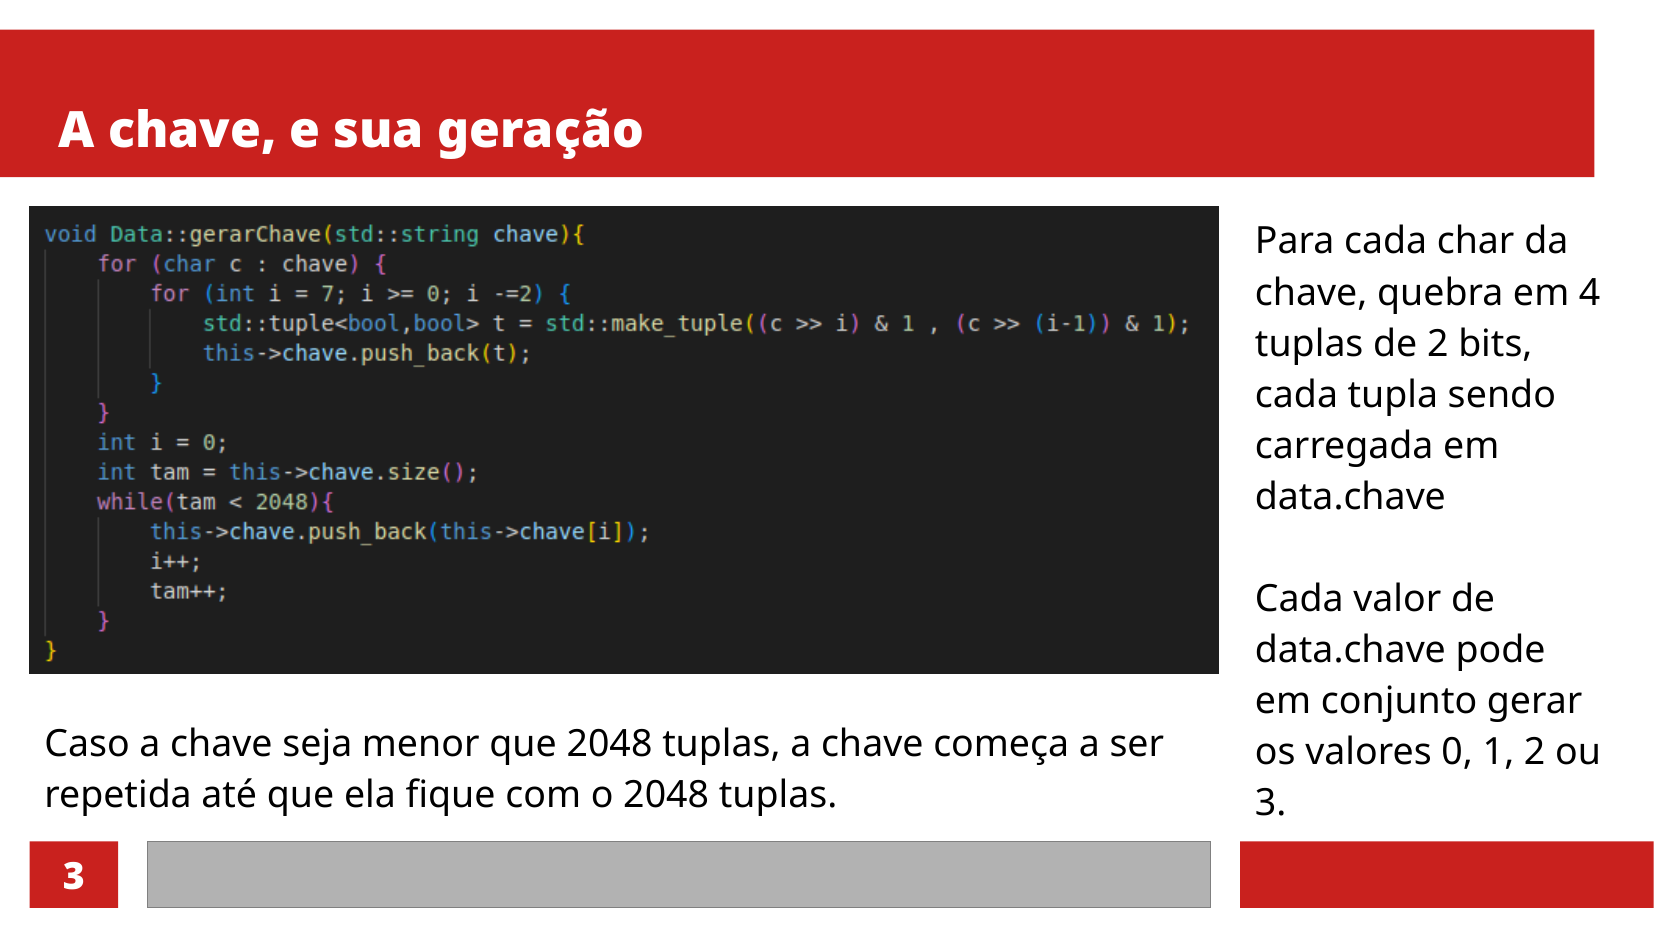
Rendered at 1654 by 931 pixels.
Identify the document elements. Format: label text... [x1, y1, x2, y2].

title A chave, e sua geração [59, 44, 1595, 163]
picture [29, 206, 1219, 674]
text_box Para cada char da chave, quebra em 4 tuplas de 2 bits, cada tupla sendo carregada em data.chave Cada valor de data.chave pode em conjunto gerar os valores 0, 1, 2 ou 3. [1240, 206, 1625, 744]
text_box Caso a chave seja menor que 2048 tuplas, a chave começa a ser repetida até que ela fique com o 2048 tuplas. [29, 708, 1211, 811]
